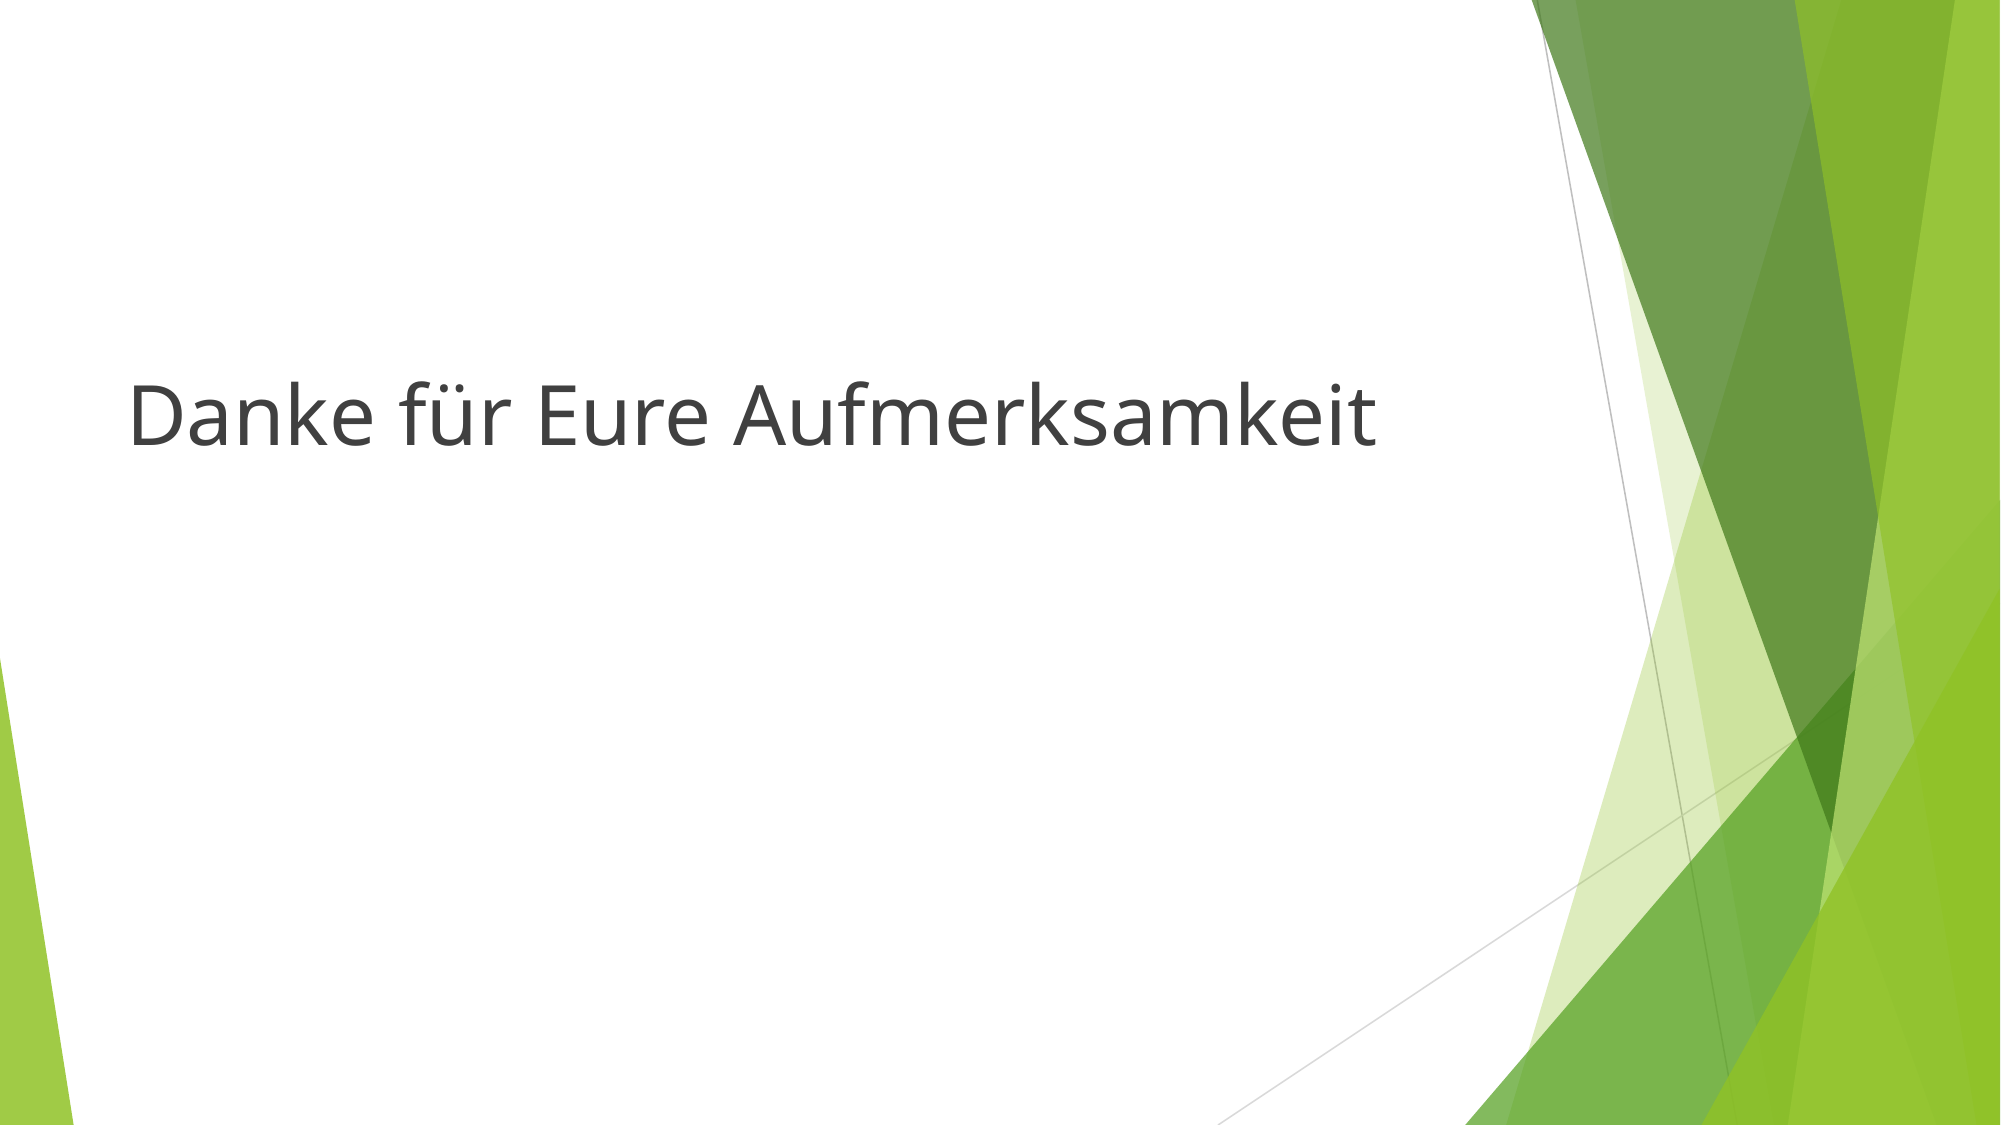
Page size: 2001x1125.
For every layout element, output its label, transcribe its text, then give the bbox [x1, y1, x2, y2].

list Danke für Eure Aufmerksamkeit [111, 354, 1522, 992]
